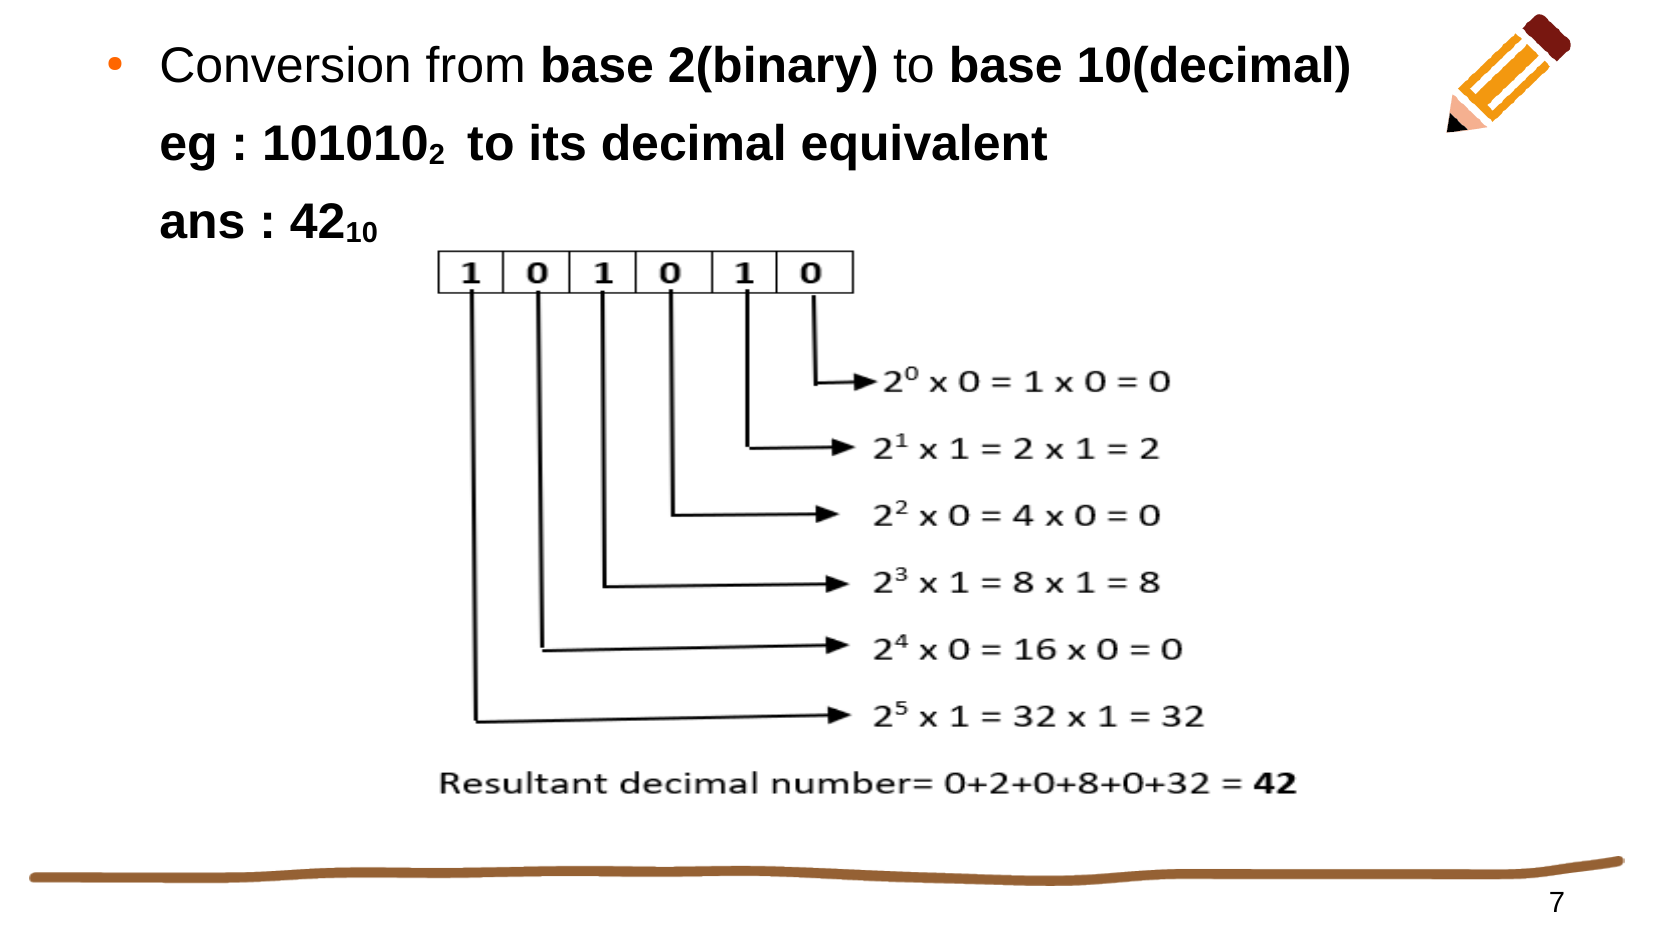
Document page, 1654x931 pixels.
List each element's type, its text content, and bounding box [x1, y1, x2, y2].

picture [1446, 14, 1571, 133]
list Conversion from base 2(binary) to base 10(decimal) eg : 1010102 to its decimal equivalent ans : 4210 [88, 37, 1426, 857]
picture [29, 856, 1625, 886]
picture [412, 224, 1313, 826]
